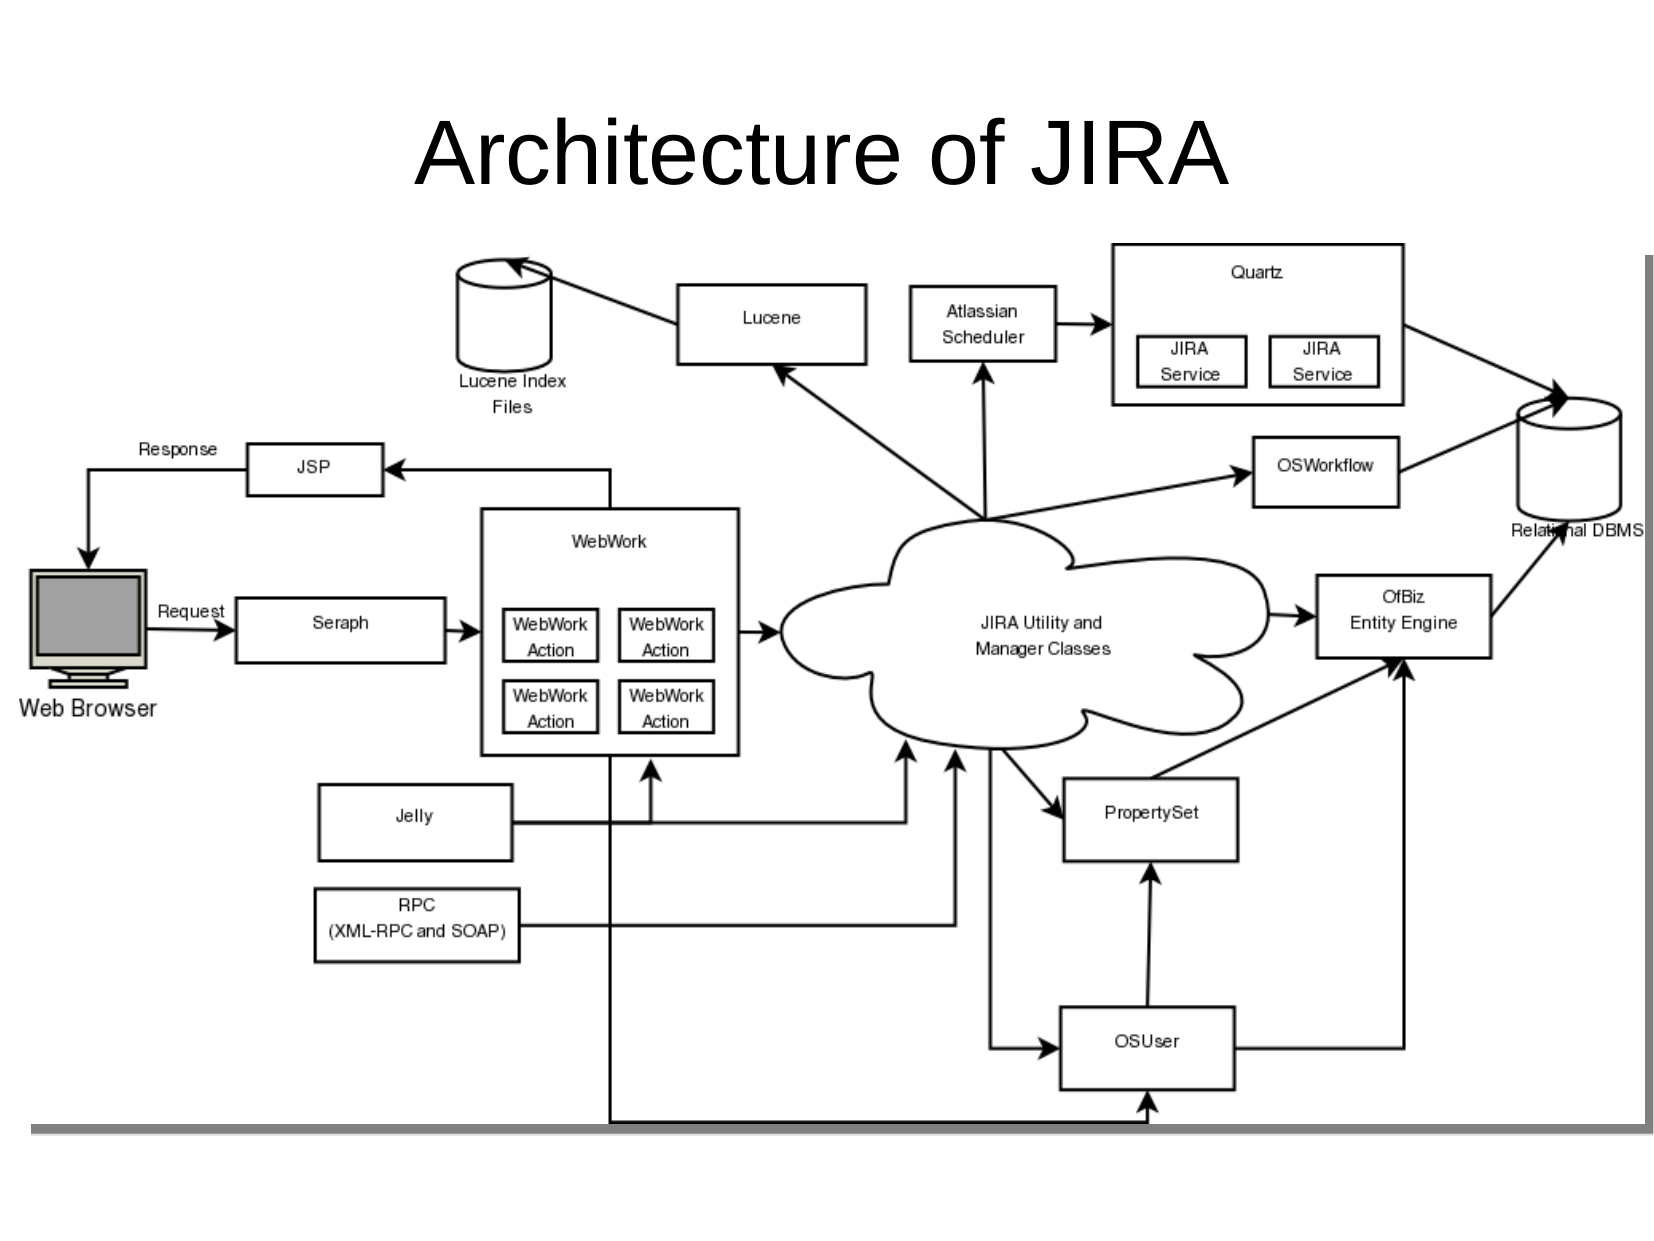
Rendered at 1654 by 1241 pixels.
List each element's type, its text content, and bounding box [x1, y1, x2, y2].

picture [19, 243, 1645, 1124]
title Architecture of JIRA [82, 49, 1571, 243]
